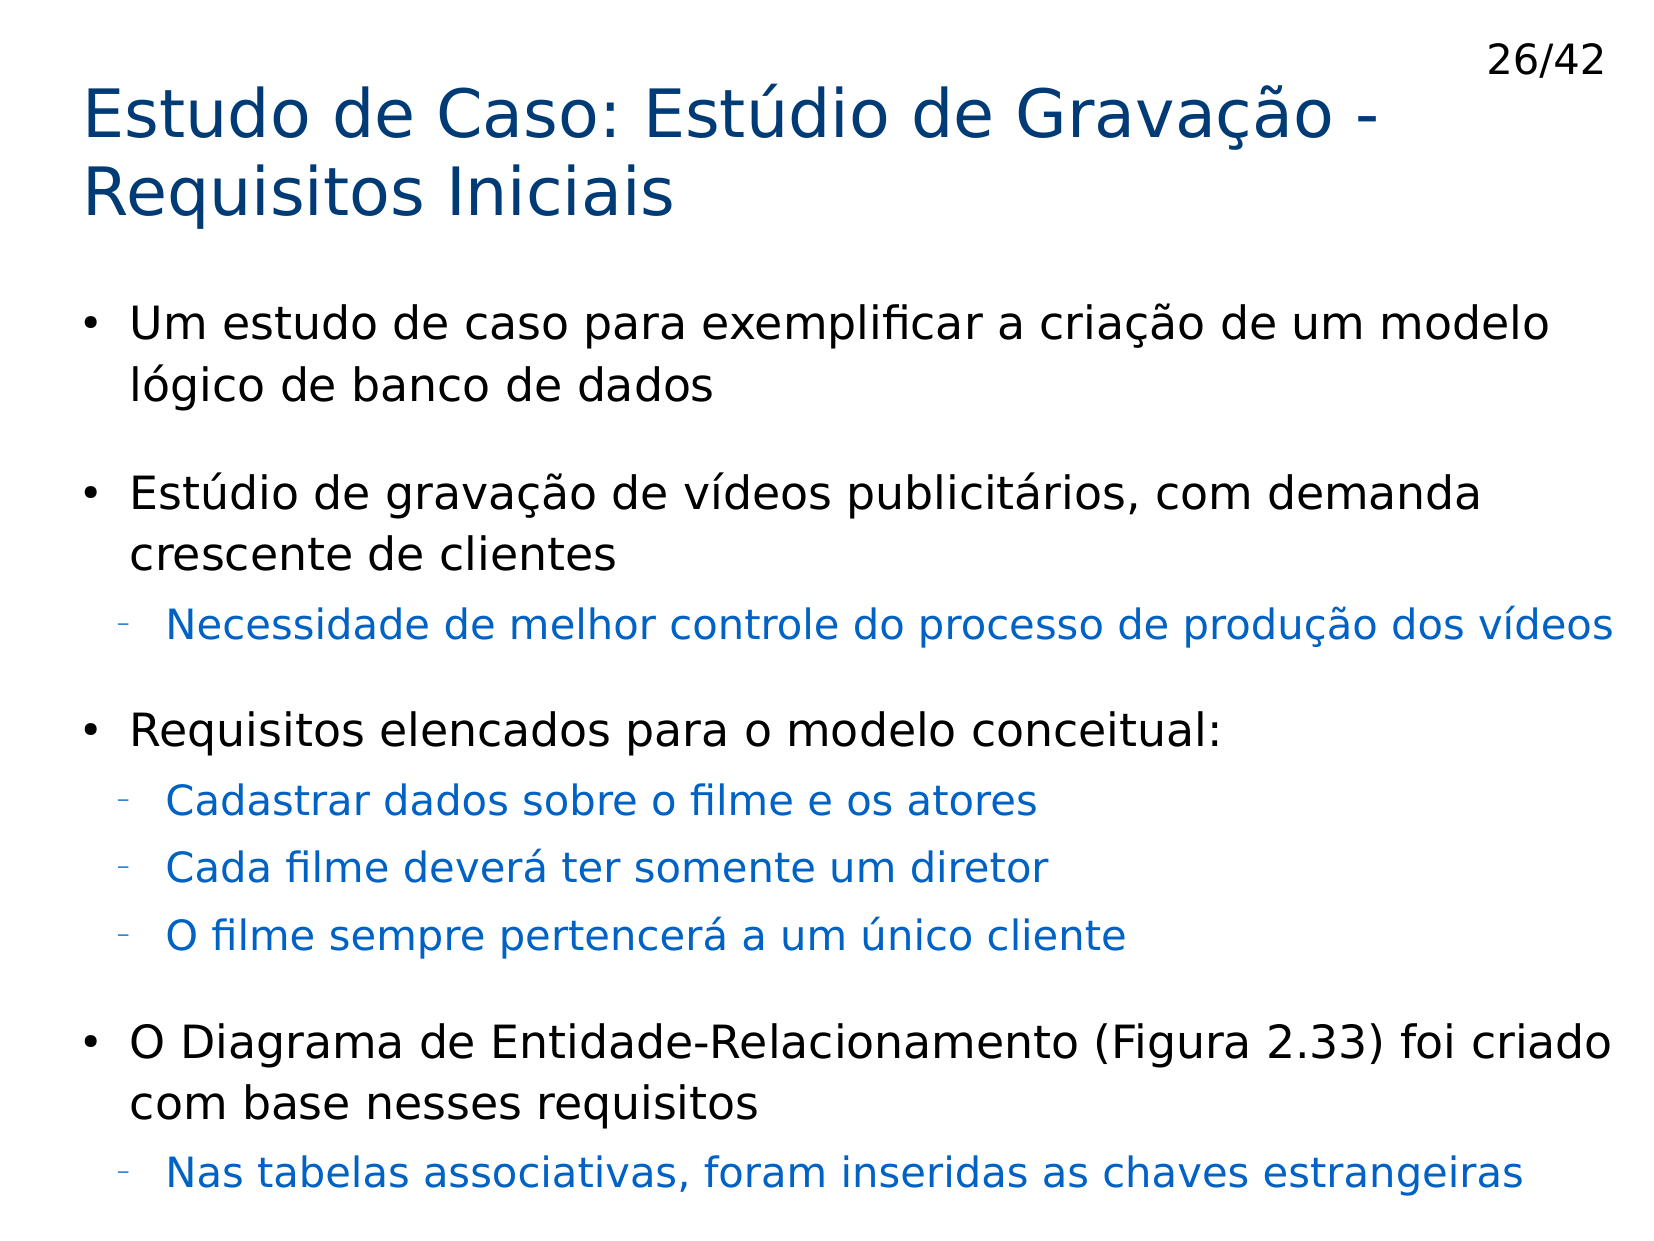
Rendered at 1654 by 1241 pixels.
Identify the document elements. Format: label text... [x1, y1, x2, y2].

title Estudo de Caso: Estúdio de Gravação - Requisitos Iniciais [82, 75, 1571, 231]
list Um estudo de caso para exemplificar a criação de um modelo lógico de banco de dados Estúdio de gravação de vídeos publicitários, com demanda crescente de clientes Necessidade de melhor controle do processo de produção dos vídeos Requisitos elencados para o modelo conceitual: Cadastrar dados sobre o filme e os atores Cada filme deverá ter somente um diretor O filme sempre pertencerá a um único cliente O Diagrama de Entidade-Relacionamento (Figura 2.33) foi criado com base nesses requisitos Nas tabelas associativas, foram inseridas as chaves estrangeiras [82, 289, 1637, 1241]
